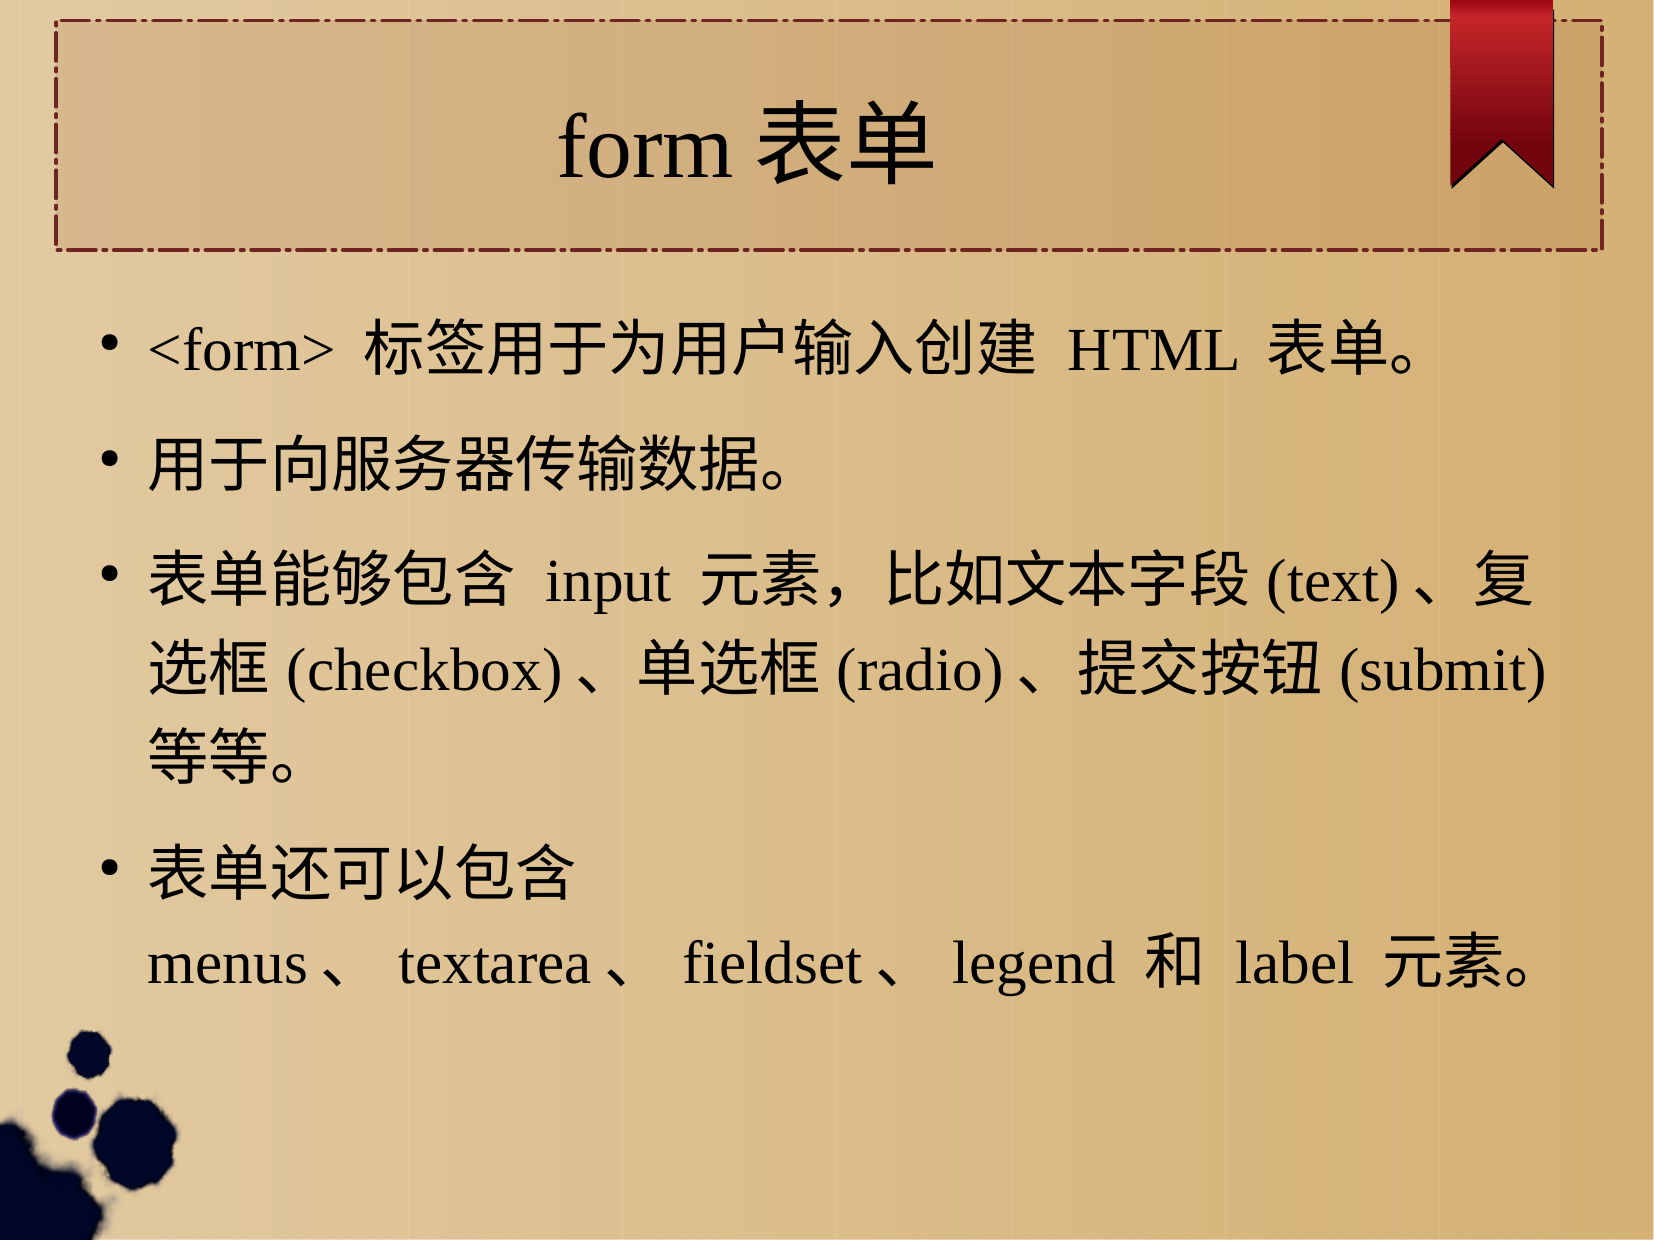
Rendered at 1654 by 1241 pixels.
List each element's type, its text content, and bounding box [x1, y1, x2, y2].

list <form> 标签用于为用户输入创建 HTML 表单。 用于向服务器传输数据。 表单能够包含 input 元素，比如文本字段(text)、复选框(checkbox)、单选框(radio)、提交按钮(submit)等等。 表单还可以包含 menus、textarea、fieldset、legend 和 label 元素。 [82, 299, 1571, 1019]
title form表单 [82, 47, 1412, 229]
